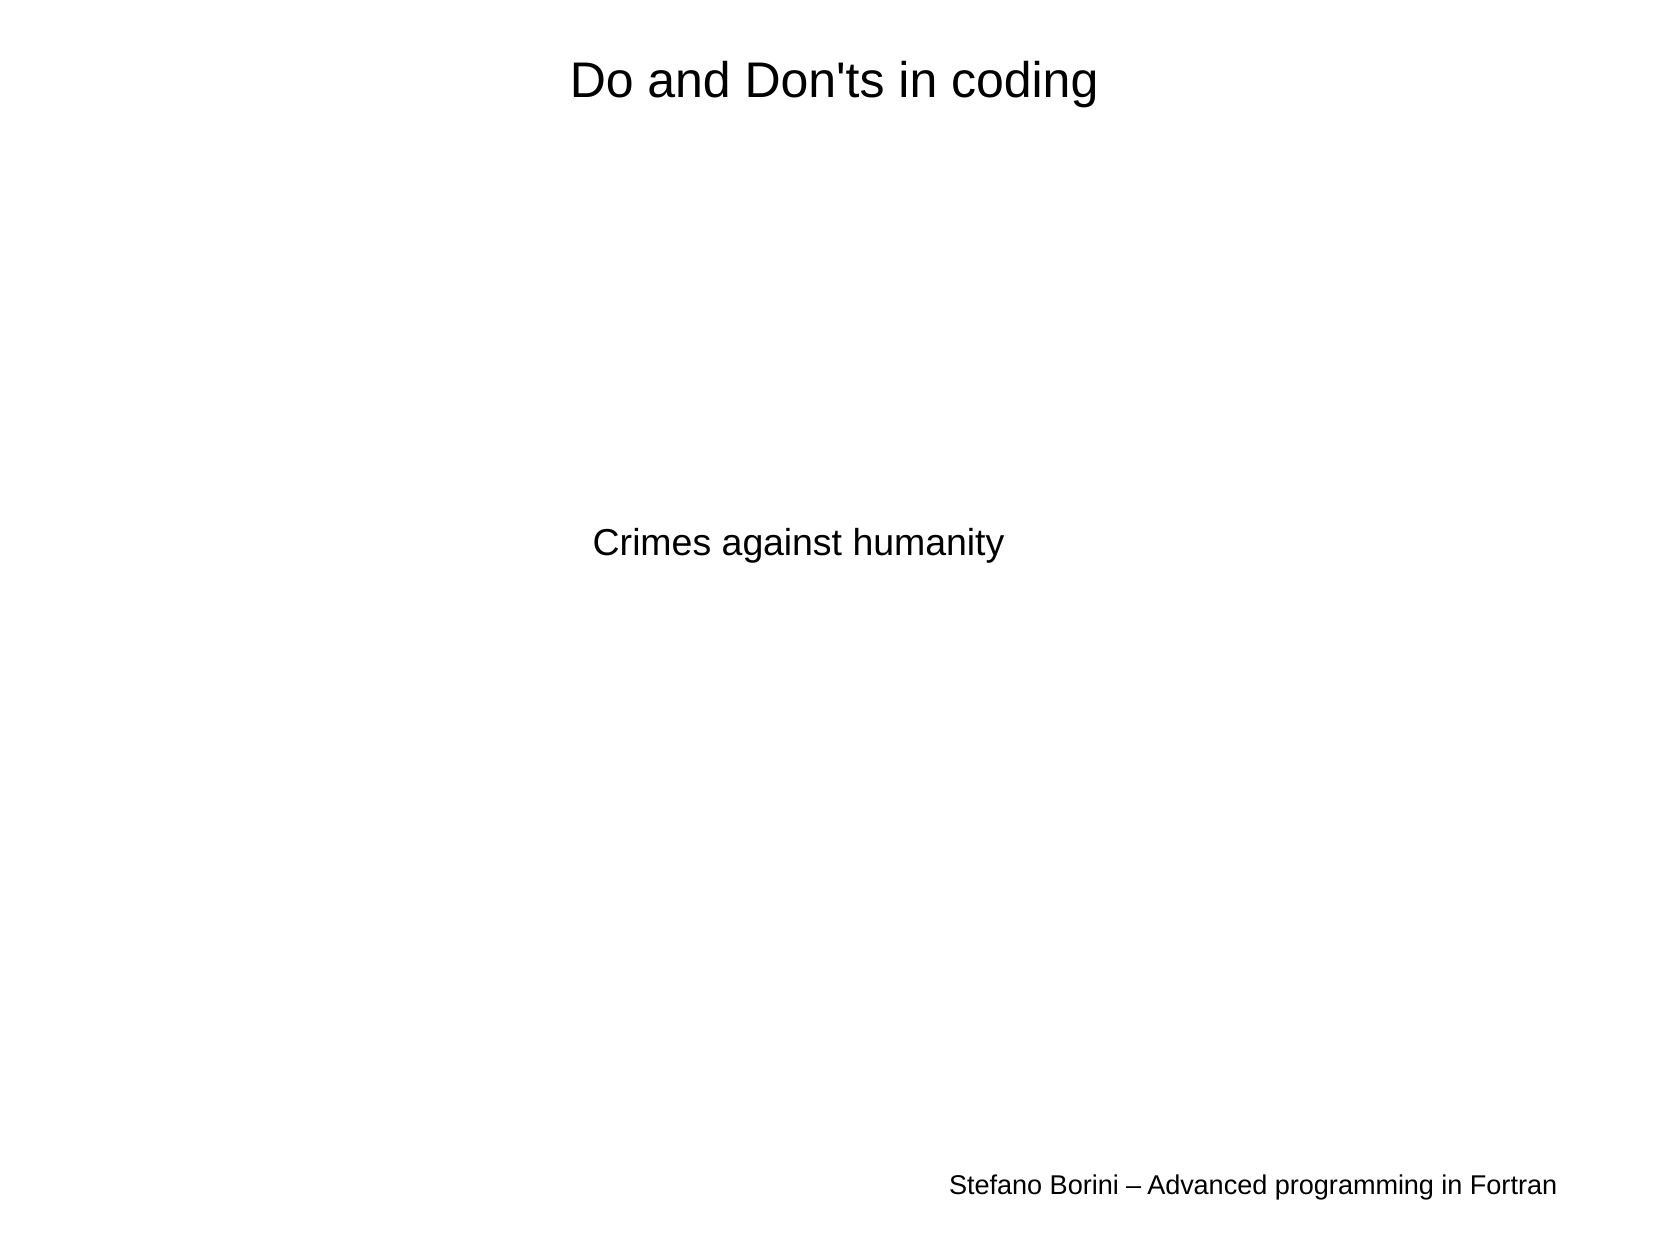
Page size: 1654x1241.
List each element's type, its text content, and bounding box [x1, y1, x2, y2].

text_box Do and Don'ts in coding [555, 44, 1126, 116]
text_box Crimes against humanity [577, 514, 1021, 571]
